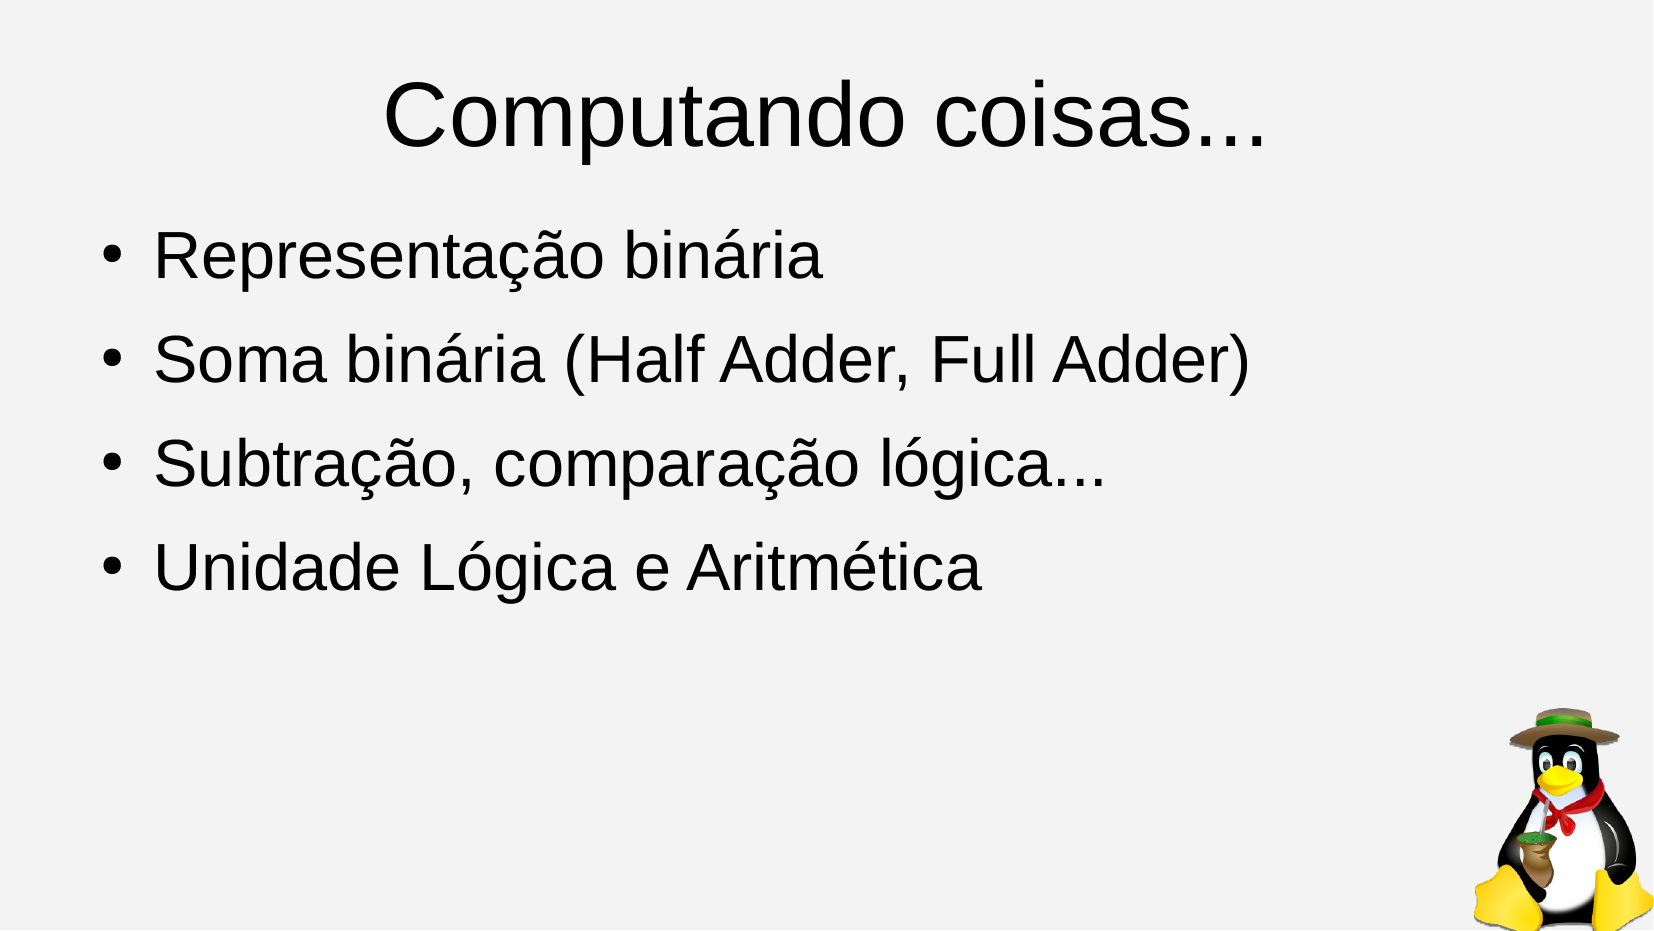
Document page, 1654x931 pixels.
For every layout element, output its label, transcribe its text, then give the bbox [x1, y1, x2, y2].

list Representação binária Soma binária (Half Adder, Full Adder) Subtração, comparação lógica... Unidade Lógica e Aritmética [82, 217, 1571, 758]
title Computando coisas... [82, 37, 1571, 193]
picture [1474, 708, 1654, 931]
